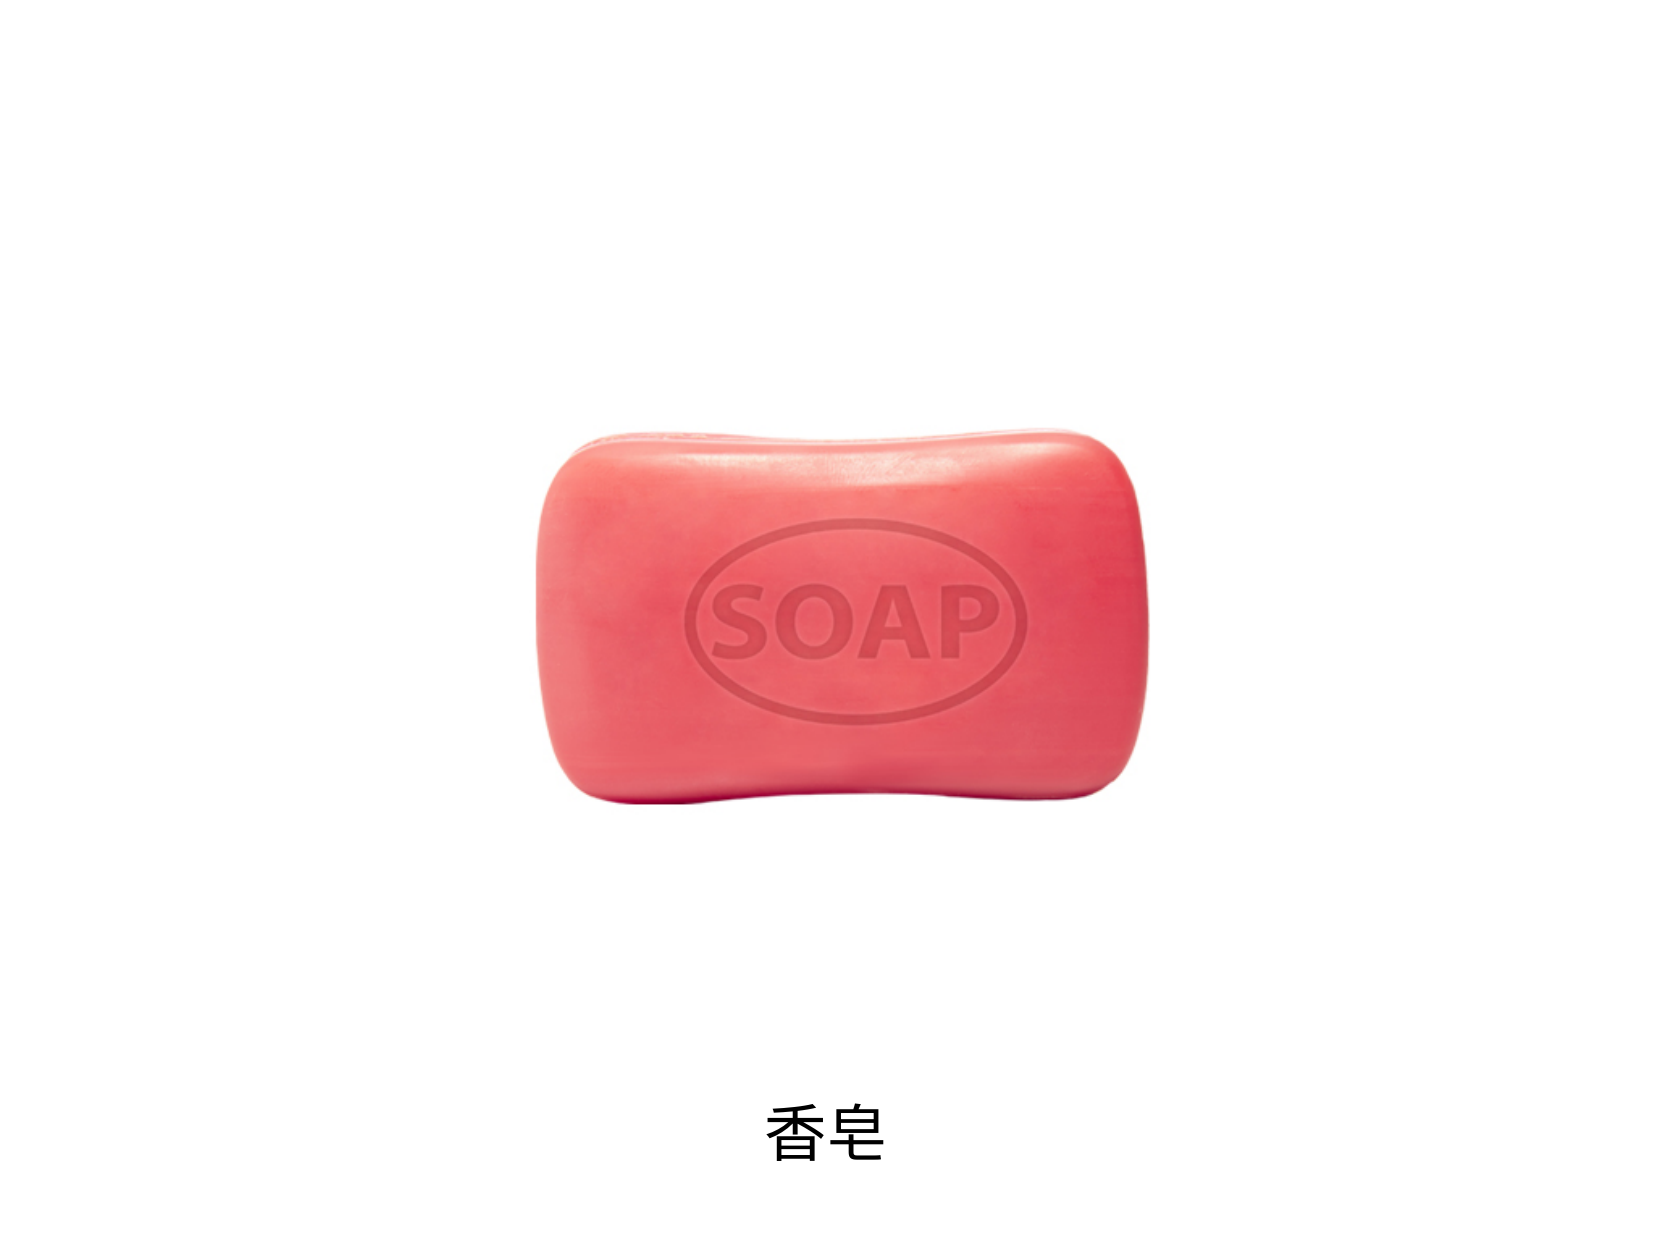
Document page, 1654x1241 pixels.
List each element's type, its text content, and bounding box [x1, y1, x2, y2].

title 香皂 [82, 1025, 1571, 1233]
picture [0, 0, 1654, 1241]
